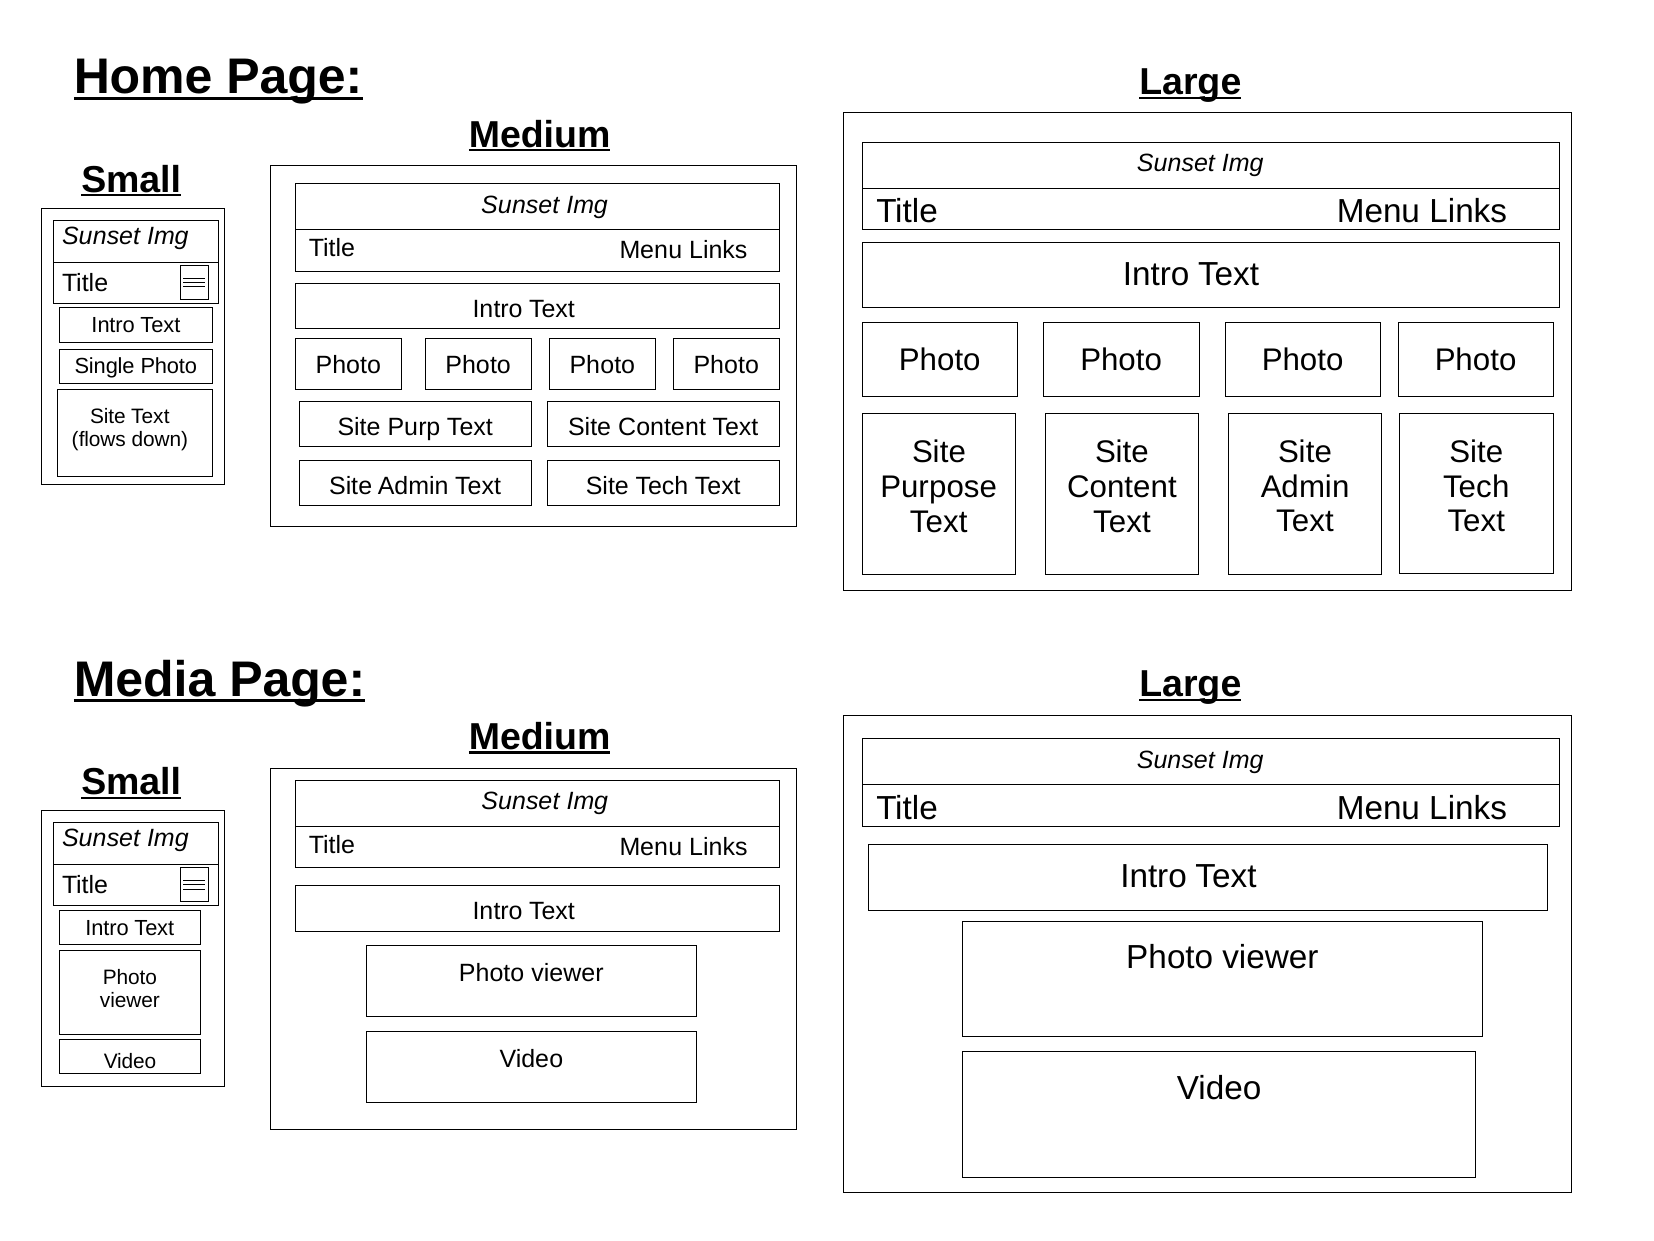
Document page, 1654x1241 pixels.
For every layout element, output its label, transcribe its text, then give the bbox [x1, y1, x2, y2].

text_box Menu Links [1322, 785, 1542, 834]
text_box Intro Text [59, 307, 213, 343]
text_box Site Tech Text [1399, 426, 1554, 579]
text_box Photo viewer [59, 957, 201, 1039]
text_box Title [294, 823, 446, 876]
text_box Sunset Img [466, 779, 632, 827]
text_box Photo viewer [366, 951, 697, 1019]
text_box Photo [549, 338, 656, 390]
text_box Site Tech Text [547, 464, 780, 508]
text_box [843, 112, 1572, 591]
text_box Site Admin Text [1228, 426, 1382, 579]
text_box Site Admin Text [299, 464, 532, 508]
text_box Title [47, 262, 142, 313]
text_box Single Photo [59, 349, 213, 384]
text_box Sunset Img [47, 214, 213, 262]
text_box Photo [673, 338, 780, 390]
text_box Intro Text [342, 287, 706, 335]
text_box Video [962, 1061, 1476, 1182]
text_box Sunset Img [47, 816, 213, 864]
text_box Photo [1398, 322, 1554, 397]
text_box [41, 208, 225, 485]
text_box [843, 715, 1572, 1193]
text_box [270, 768, 797, 1130]
text_box Intro Text [59, 910, 201, 945]
text_box Site Purpose Text [862, 427, 1016, 579]
text_box Intro Text [929, 247, 1453, 317]
text_box Title [861, 781, 1007, 834]
text_box Small [66, 753, 196, 816]
text_box Photo [862, 322, 1018, 397]
text_box Small [66, 150, 196, 214]
text_box Title [294, 226, 446, 279]
text_box Photo [1225, 322, 1381, 397]
text_box Sunset Img [1122, 141, 1288, 189]
text_box Menu Links [590, 228, 777, 277]
text_box Photo [295, 338, 402, 390]
text_box Photo [425, 338, 532, 390]
text_box Large [1124, 53, 1297, 111]
text_box [270, 165, 797, 527]
text_box Media Page: [59, 643, 383, 715]
text_box Title [861, 185, 1007, 238]
text_box Medium [453, 708, 626, 765]
text_box Medium [453, 105, 626, 163]
text_box Photo [1043, 322, 1200, 397]
text_box Large [1124, 655, 1297, 713]
text_box Site Purp Text [299, 405, 532, 449]
text_box Site Content Text [547, 405, 780, 449]
text_box Home Page: [59, 41, 383, 112]
text_box Video [59, 1042, 201, 1081]
text_box Intro Text [934, 850, 1444, 920]
text_box Site Content Text [1045, 426, 1199, 579]
text_box Menu Links [1322, 189, 1542, 238]
text_box Intro Text [342, 889, 706, 938]
text_box [41, 810, 225, 1087]
text_box Sunset Img [466, 183, 632, 231]
text_box Site Text (flows down) [47, 397, 213, 485]
text_box Video [366, 1037, 697, 1105]
text_box Photo viewer [962, 931, 1483, 1040]
text_box Title [47, 864, 142, 915]
text_box Menu Links [590, 825, 777, 873]
text_box Sunset Img [1122, 738, 1288, 786]
